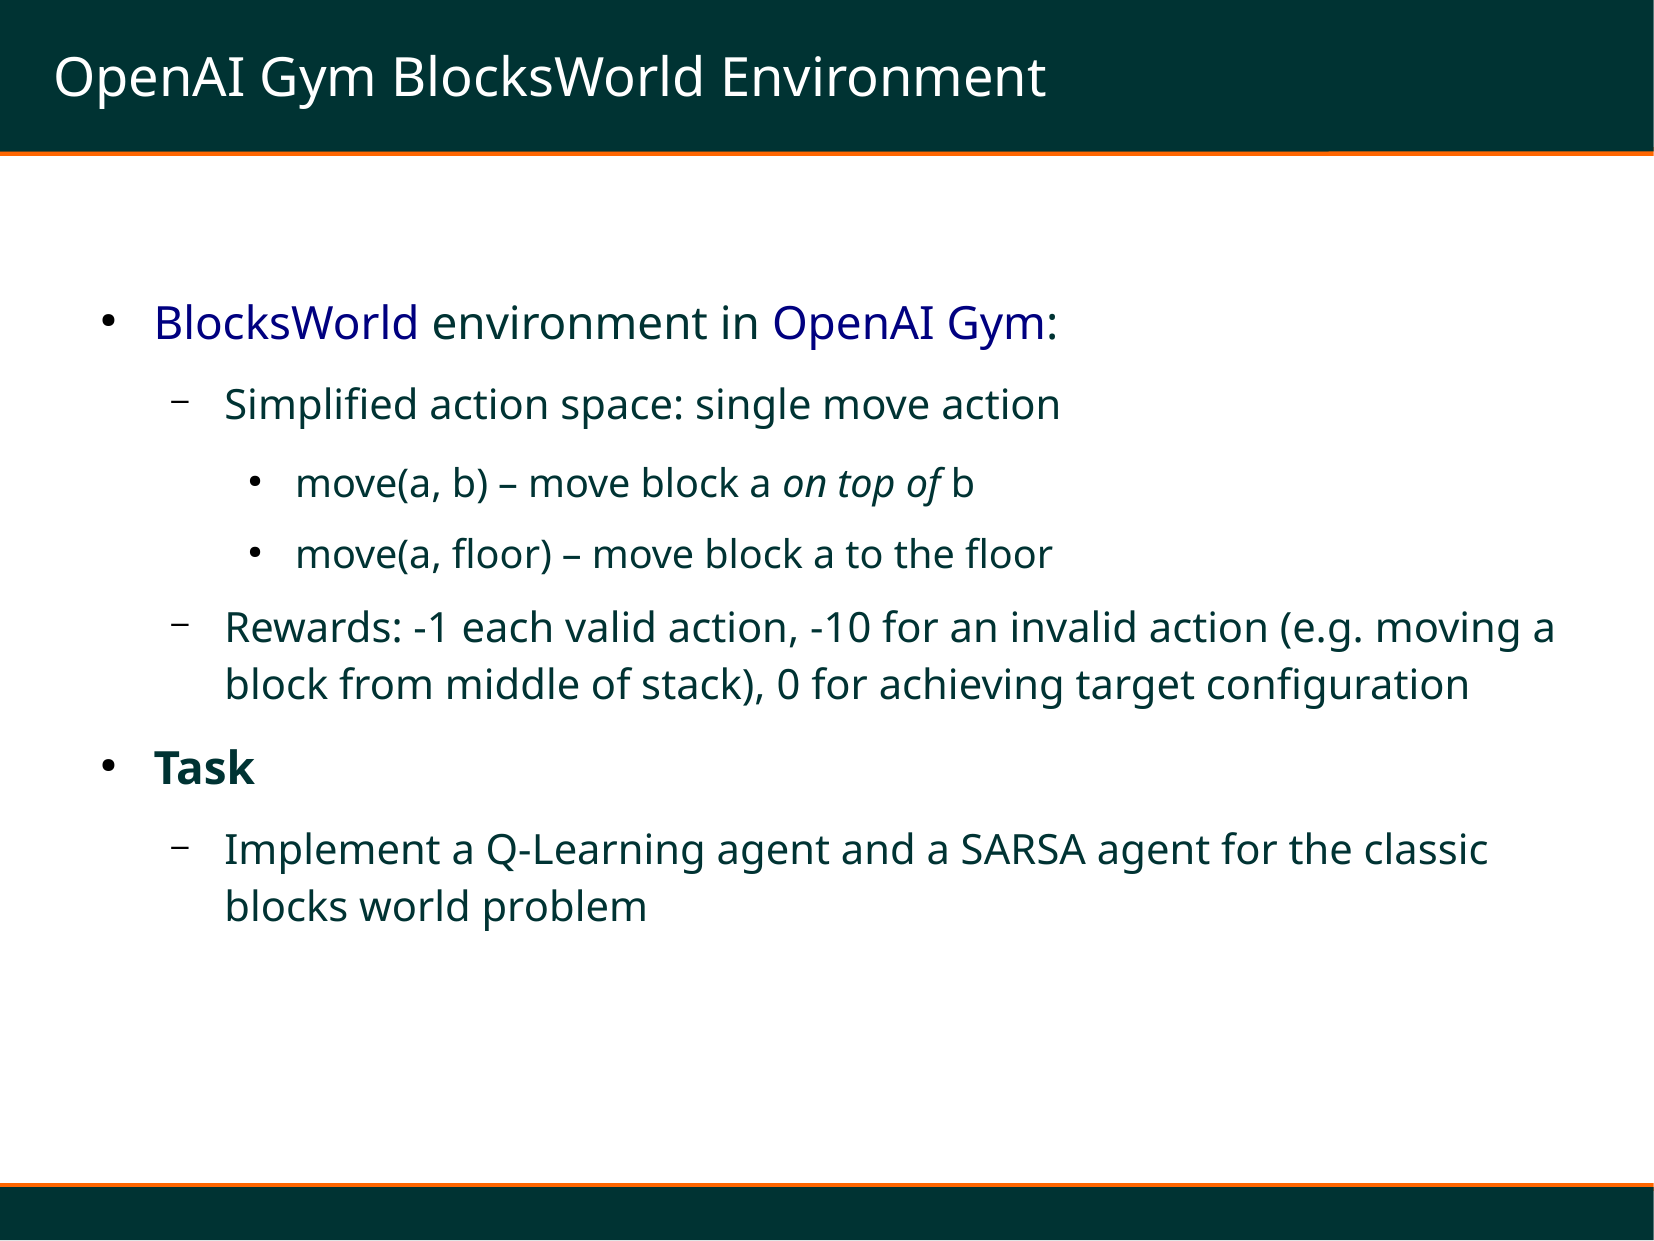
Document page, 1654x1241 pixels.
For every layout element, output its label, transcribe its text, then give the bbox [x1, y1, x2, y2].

title OpenAI Gym BlocksWorld Environment [0, 0, 1329, 152]
list BlocksWorld environment in OpenAI Gym: Simplified action space: single move action move(a, b) – move block a on top of b move(a, floor) – move block a to the floor Rewards: -1 each valid action, -10 for an invalid action (e.g. moving a block from middle of stack), 0 for achieving target configuration Task Implement a Q-Learning agent and a SARSA agent for the classic blocks world problem [82, 290, 1571, 1010]
